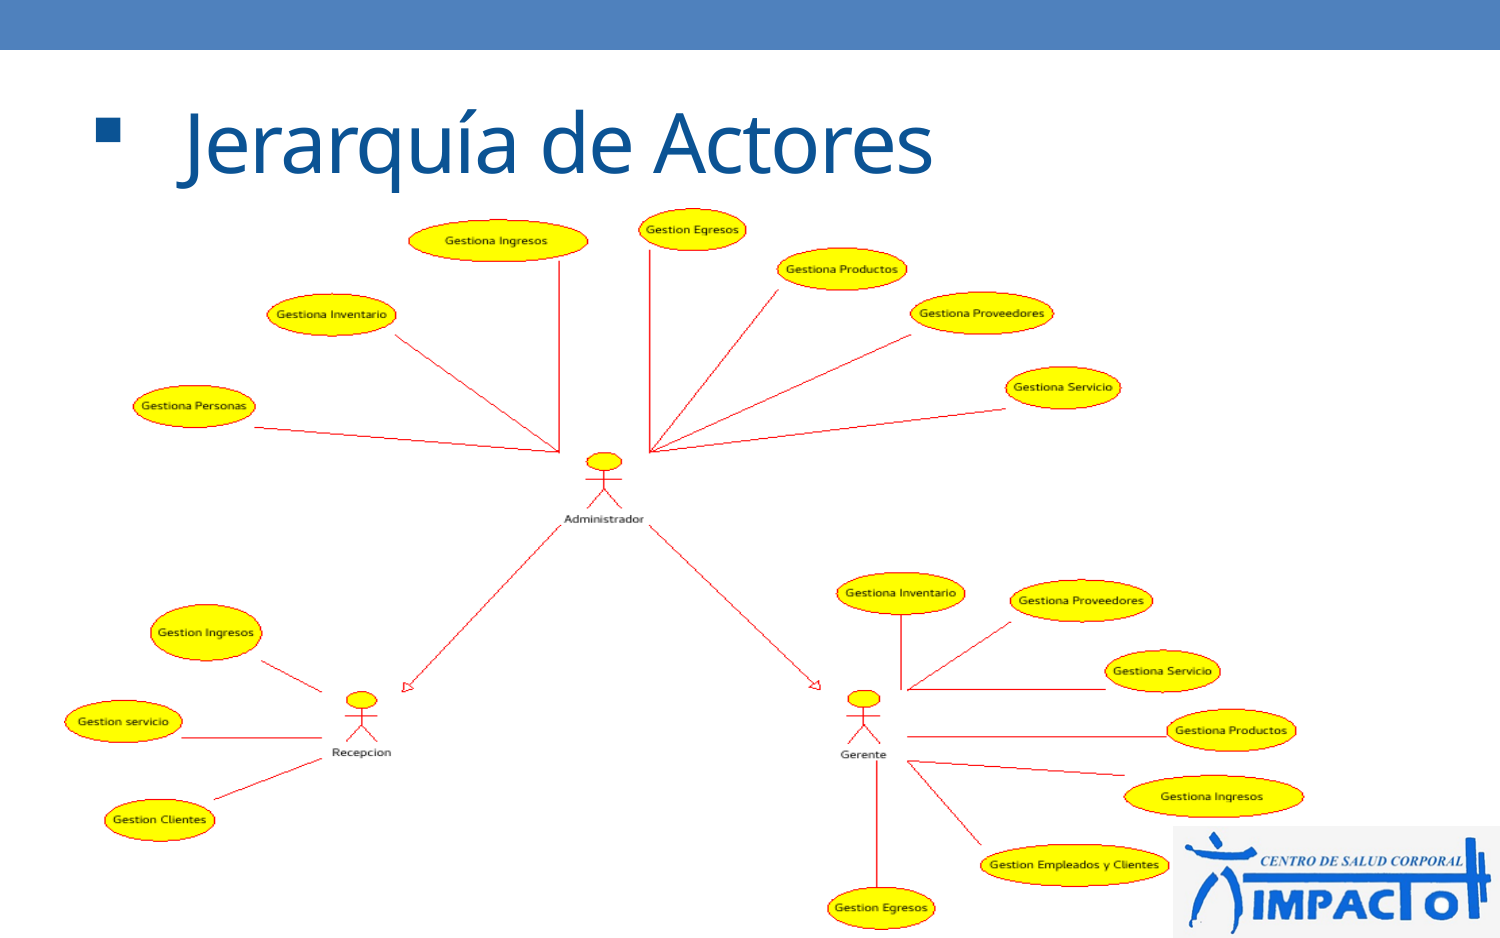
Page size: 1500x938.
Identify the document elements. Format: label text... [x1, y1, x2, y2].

text_box Jerarquía de Actores [74, 72, 1425, 209]
picture [64, 208, 1500, 938]
